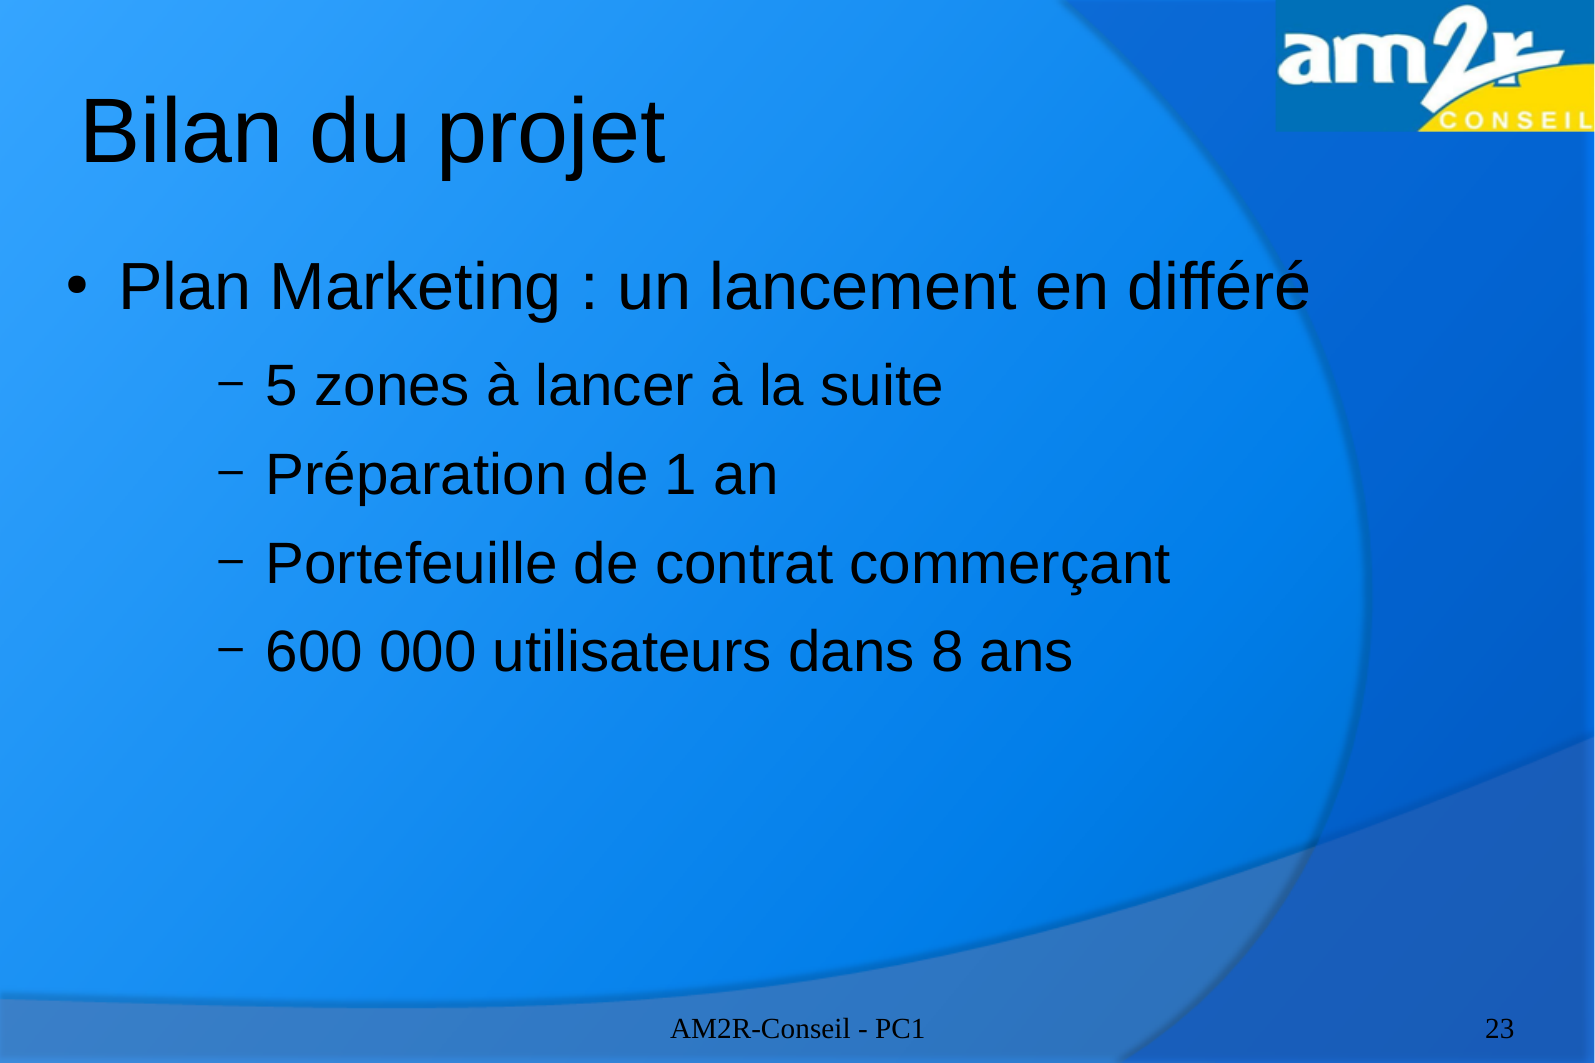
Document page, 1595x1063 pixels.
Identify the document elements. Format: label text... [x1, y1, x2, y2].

title Bilan du projet [79, 42, 1253, 220]
picture [0, 0, 1595, 1063]
list Plan Marketing : un lancement en différé 5 zones à lancer à la suite Préparation de 1 an Portefeuille de contrat commerçant 600 000 utilisateurs dans 8 ans [29, 248, 1515, 951]
